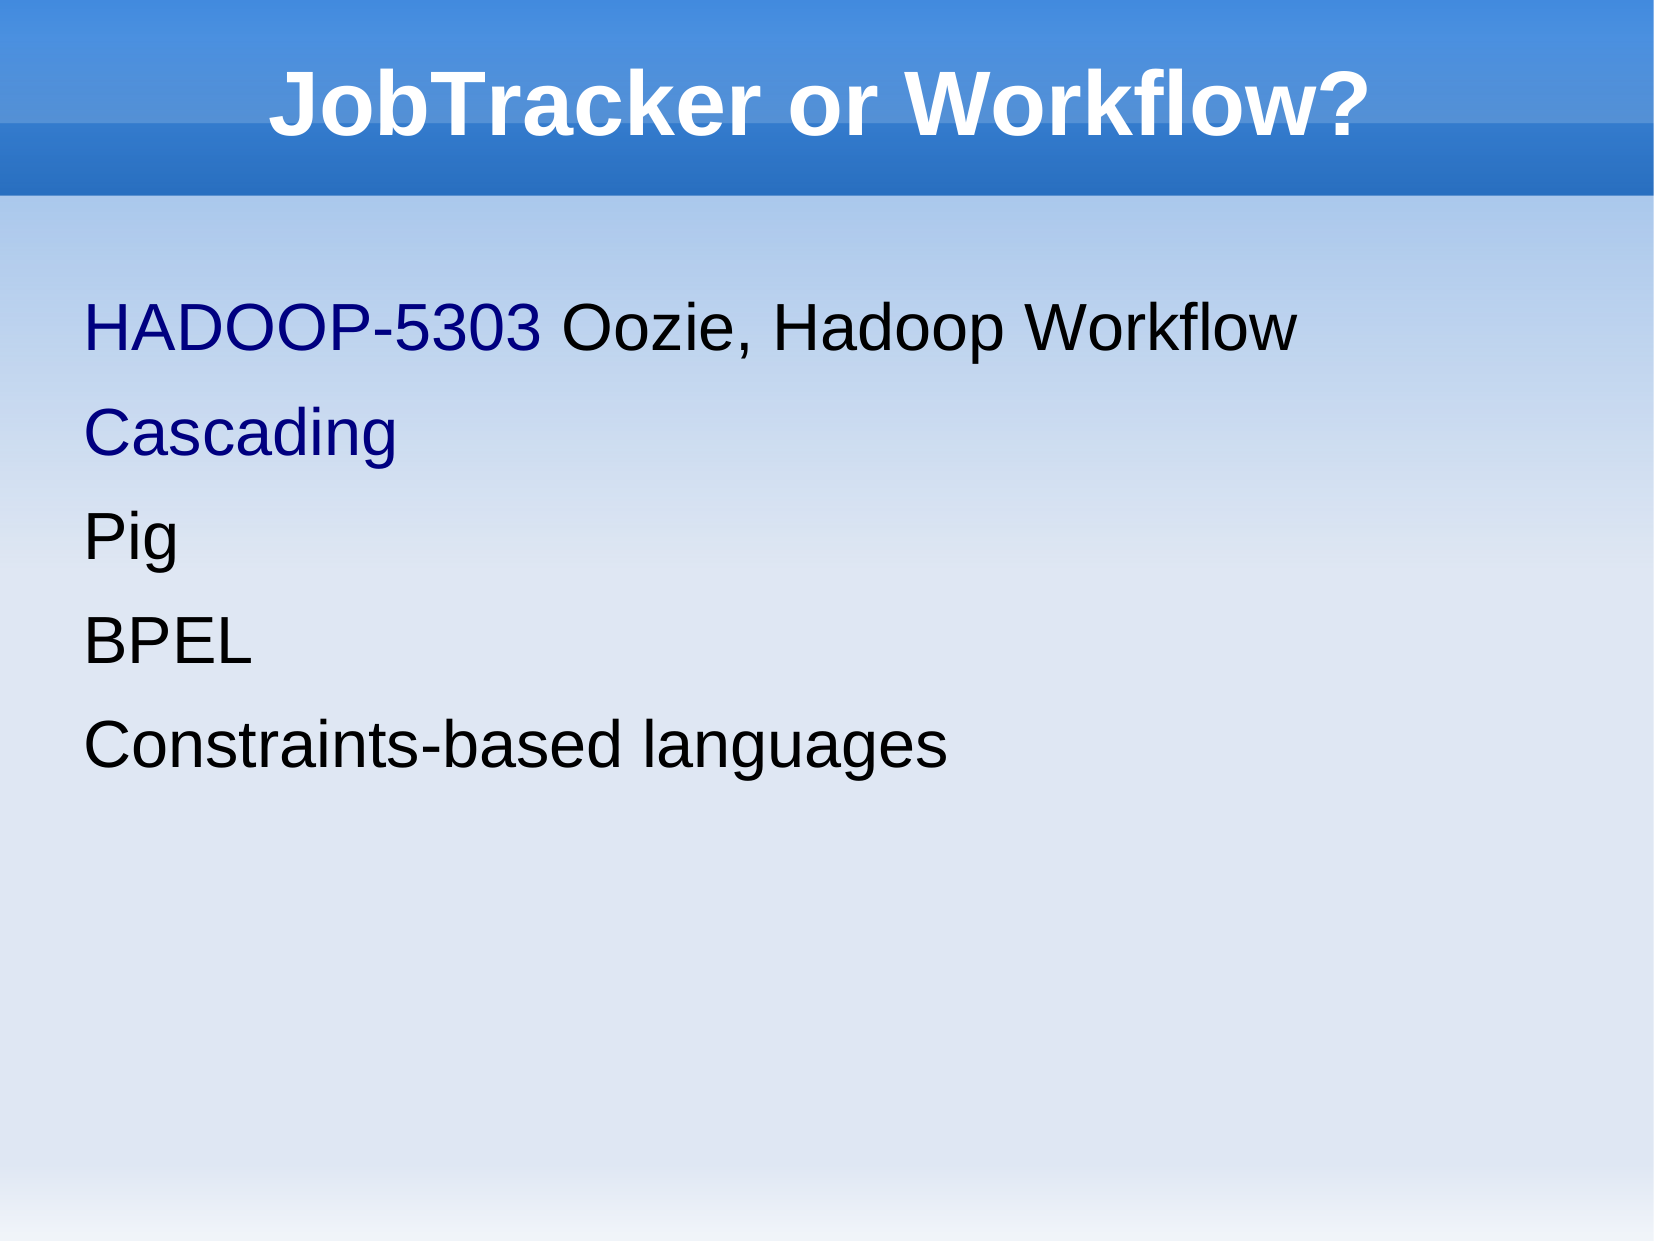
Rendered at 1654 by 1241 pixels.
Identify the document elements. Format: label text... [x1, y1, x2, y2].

title JobTracker or Workflow? [76, 0, 1565, 208]
list HADOOP-5303 Oozie, Hadoop Workflow Cascading Pig BPEL Constraints-based languages [82, 290, 1571, 1109]
picture [0, 0, 1654, 1241]
